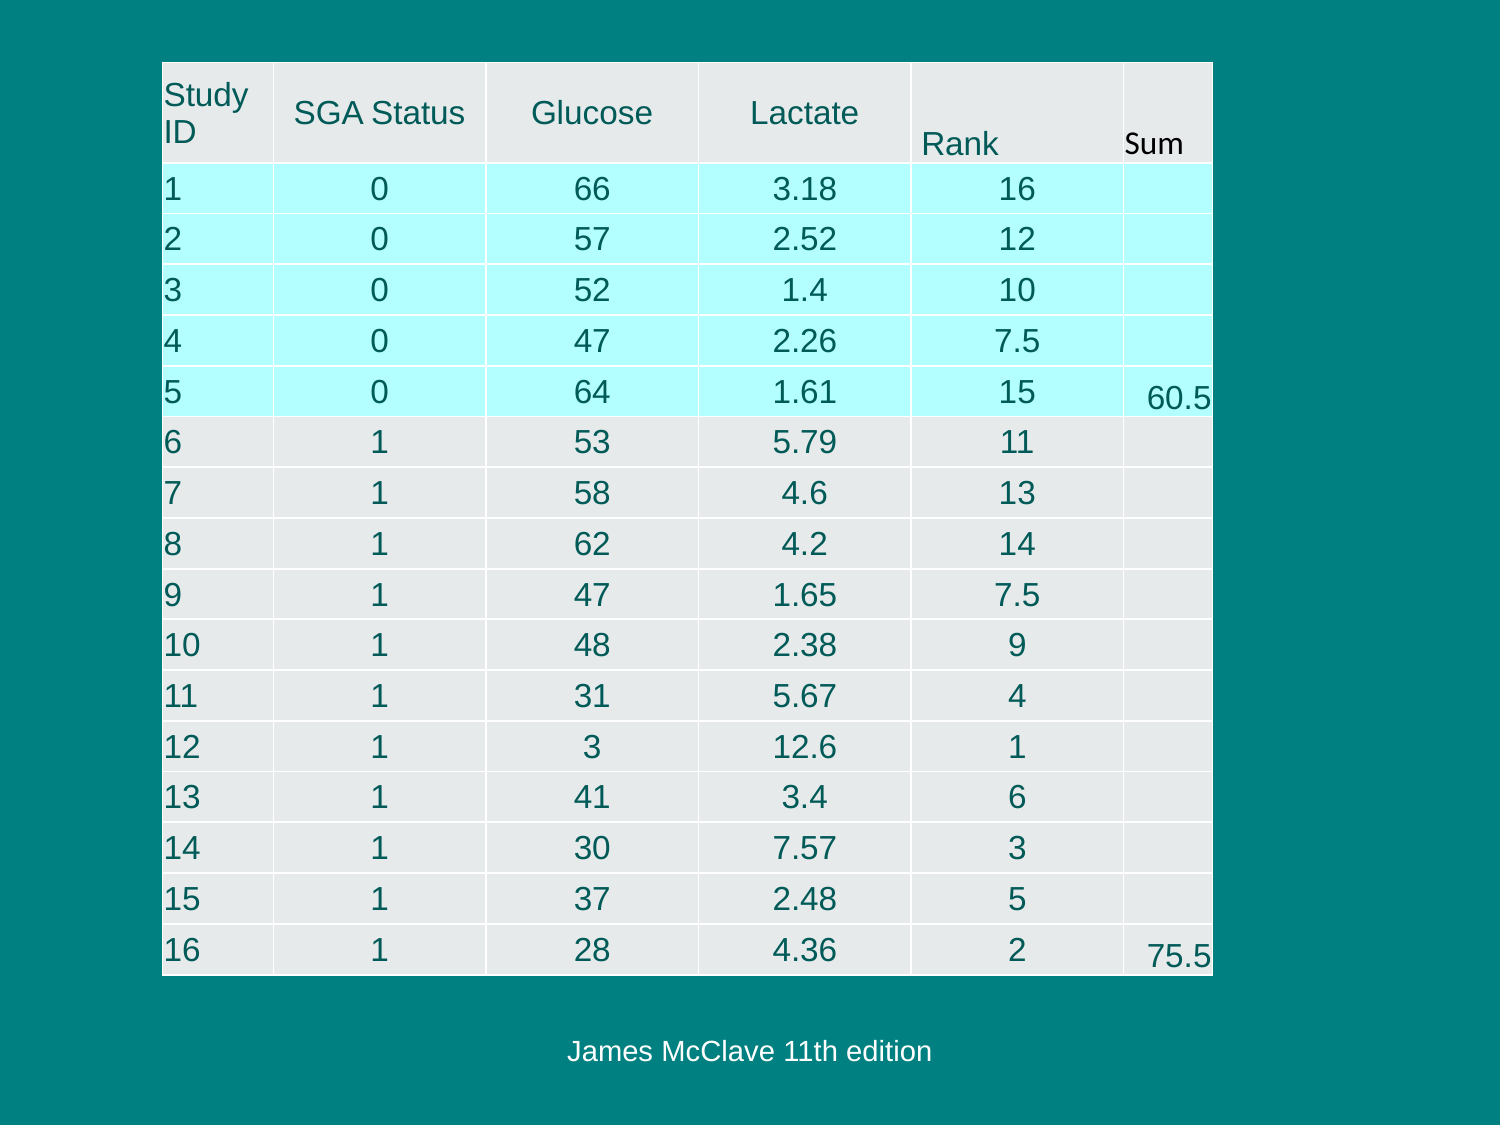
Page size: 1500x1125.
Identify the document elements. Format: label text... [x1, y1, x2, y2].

table_cell 1 [274, 519, 485, 568]
table_cell 57 [487, 214, 698, 263]
table_cell [1124, 671, 1212, 720]
table_cell 7.5 [912, 570, 1123, 618]
table_cell 1 [274, 417, 485, 466]
table_cell 3.4 [699, 772, 910, 821]
table_header Rank [912, 63, 1123, 162]
table_cell [1124, 874, 1212, 923]
table_cell 52 [487, 265, 698, 314]
table_cell 13 [912, 468, 1123, 517]
table_cell 47 [487, 316, 698, 365]
table_cell 4 [912, 671, 1123, 720]
table_cell 4.36 [699, 925, 910, 974]
table_cell 12.6 [699, 722, 910, 771]
table_cell 60.5 [1124, 367, 1212, 416]
footer James McClave 11th edition [512, 1024, 988, 1103]
table_cell 0 [274, 164, 485, 213]
table_cell 7 [163, 468, 273, 517]
table_cell 10 [912, 265, 1123, 314]
table_cell 11 [912, 417, 1123, 466]
table_cell 7.5 [912, 316, 1123, 365]
table_cell [1124, 417, 1212, 466]
table_cell 0 [274, 316, 485, 365]
table_cell [1124, 570, 1212, 618]
table_cell 5.67 [699, 671, 910, 720]
table_cell 8 [163, 519, 273, 568]
table_cell 3.18 [699, 164, 910, 213]
table_cell 53 [487, 417, 698, 466]
table_cell [1124, 214, 1212, 263]
table_cell 16 [912, 164, 1123, 213]
table_cell 1 [274, 620, 485, 669]
table_cell 37 [487, 874, 698, 923]
table_cell [1124, 265, 1212, 314]
table_cell 9 [163, 570, 273, 618]
table_cell 2.52 [699, 214, 910, 263]
table_cell 4.6 [699, 468, 910, 517]
table_cell [1124, 164, 1212, 213]
table_cell [1124, 722, 1212, 771]
table_cell 3 [912, 823, 1123, 872]
table_cell 6 [163, 417, 273, 466]
table_header SGA Status [274, 63, 485, 162]
table_cell 9 [912, 620, 1123, 669]
table_cell [1124, 468, 1212, 517]
table_cell 1.61 [699, 367, 910, 416]
table_cell 30 [487, 823, 698, 872]
table_cell 1 [912, 722, 1123, 771]
table_cell 1.4 [699, 265, 910, 314]
table_cell 2 [163, 214, 273, 263]
table_cell 1 [163, 164, 273, 213]
table_cell 0 [274, 367, 485, 416]
table_cell 1 [274, 671, 485, 720]
table_cell 2.26 [699, 316, 910, 365]
table_cell [1124, 620, 1212, 669]
table_cell 2.48 [699, 874, 910, 923]
table_cell 66 [487, 164, 698, 213]
table_cell 12 [163, 722, 273, 771]
table_cell 47 [487, 570, 698, 618]
table_cell 15 [163, 874, 273, 923]
table_cell 0 [274, 214, 485, 263]
table_cell 28 [487, 925, 698, 974]
table_cell 5.79 [699, 417, 910, 466]
table_cell 16 [163, 925, 273, 974]
table_cell 62 [487, 519, 698, 568]
table_cell 48 [487, 620, 698, 669]
table_cell [1124, 772, 1212, 821]
table_cell 58 [487, 468, 698, 517]
table_cell 7.57 [699, 823, 910, 872]
table_cell 6 [912, 772, 1123, 821]
table_cell 3 [163, 265, 273, 314]
table_cell 5 [912, 874, 1123, 923]
table_cell 14 [163, 823, 273, 872]
table_cell 0 [274, 265, 485, 314]
table_cell [1124, 823, 1212, 872]
table_header Sum [1124, 63, 1212, 162]
table_cell 41 [487, 772, 698, 821]
table_cell [1124, 519, 1212, 568]
table_cell 1 [274, 468, 485, 517]
table_cell 5 [163, 367, 273, 416]
table_cell 1 [274, 925, 485, 974]
table_header Study ID [163, 63, 273, 162]
table_cell 4 [163, 316, 273, 365]
table_cell 1.65 [699, 570, 910, 618]
table_cell 1 [274, 722, 485, 771]
table_cell 1 [274, 772, 485, 821]
table_cell [1124, 316, 1212, 365]
table_header Lactate [699, 63, 910, 162]
table_cell 2 [912, 925, 1123, 974]
table_cell 15 [912, 367, 1123, 416]
table_cell 4.2 [699, 519, 910, 568]
table_cell 75.5 [1124, 925, 1212, 974]
table_cell 10 [163, 620, 273, 669]
table_cell 1 [274, 874, 485, 923]
table_cell 12 [912, 214, 1123, 263]
table_header Glucose [487, 63, 698, 162]
table_cell 3 [487, 722, 698, 771]
table_cell 13 [163, 772, 273, 821]
table_cell 2.38 [699, 620, 910, 669]
table_cell 64 [487, 367, 698, 416]
table_cell 1 [274, 823, 485, 872]
table_cell 11 [163, 671, 273, 720]
table_cell 1 [274, 570, 485, 618]
table_cell 14 [912, 519, 1123, 568]
table_cell 31 [487, 671, 698, 720]
